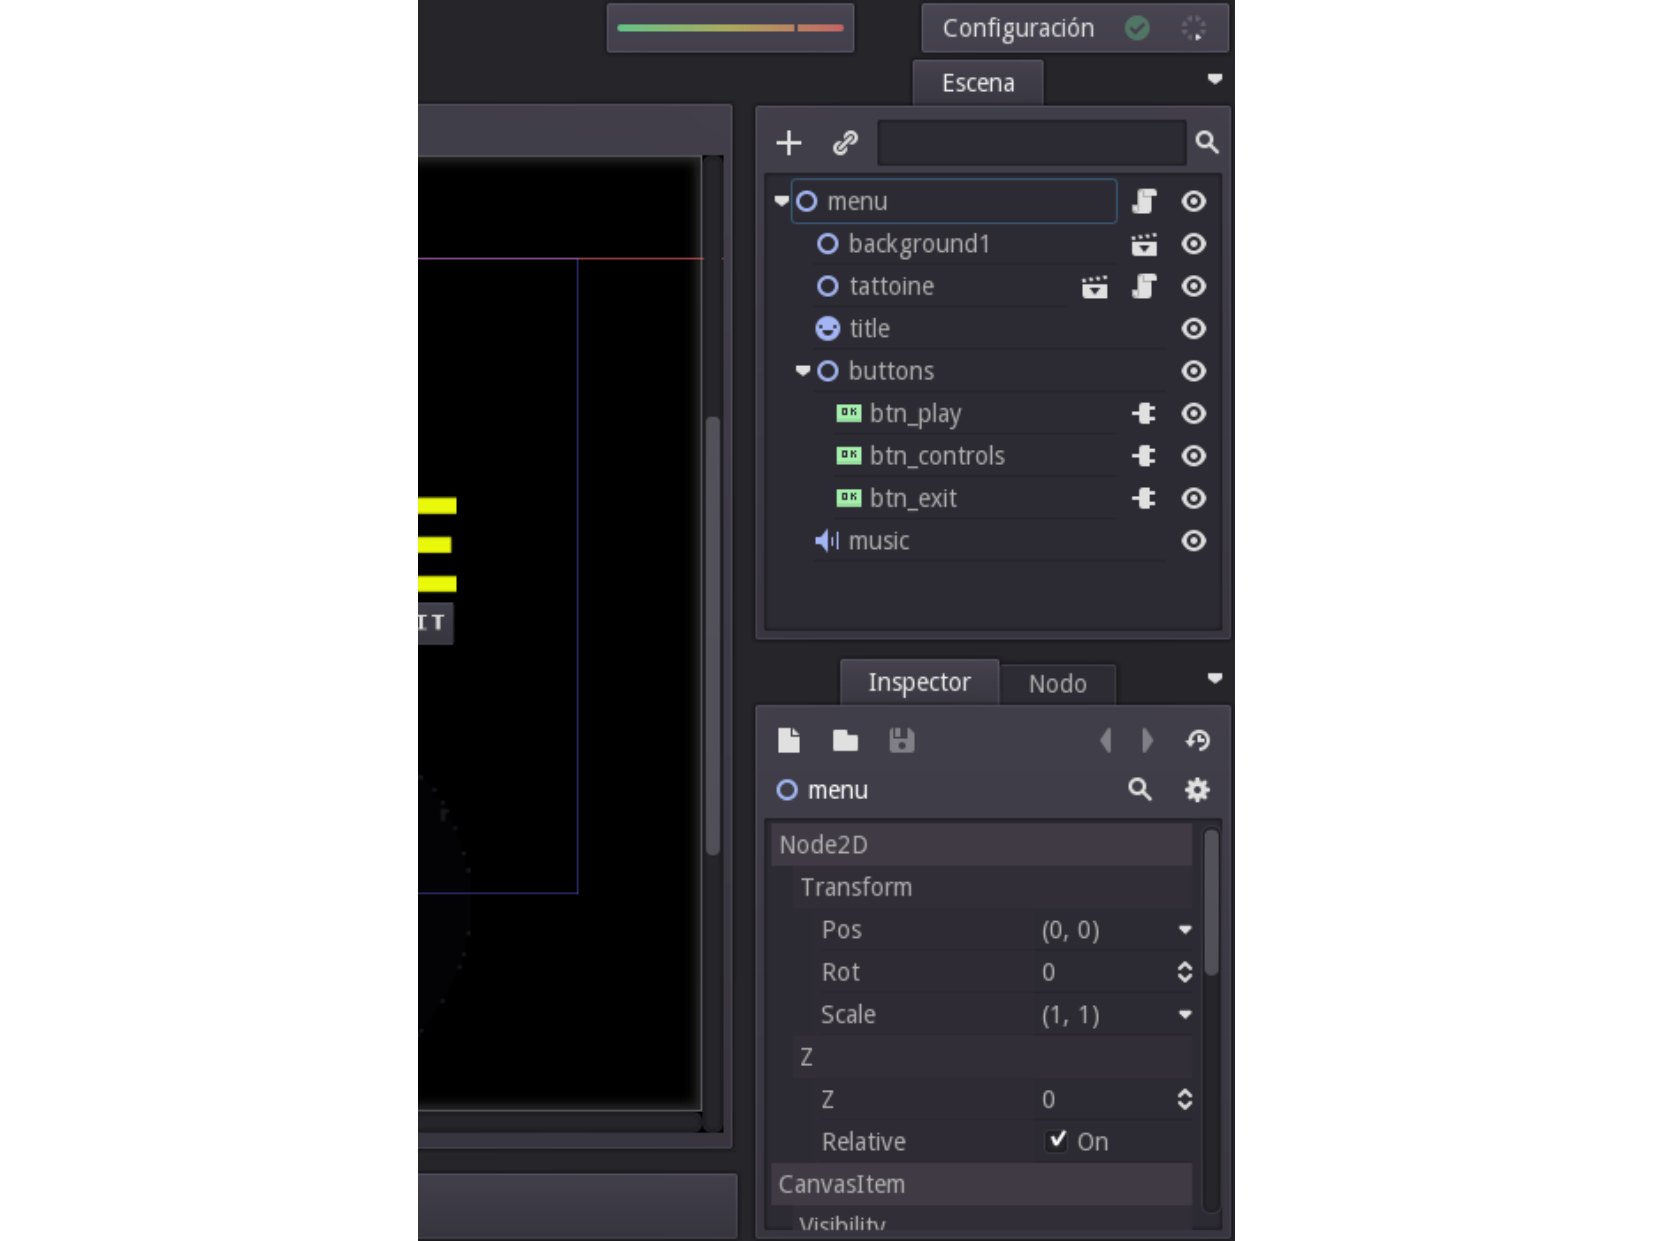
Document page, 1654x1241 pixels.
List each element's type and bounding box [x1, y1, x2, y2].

picture [418, 0, 1235, 1241]
